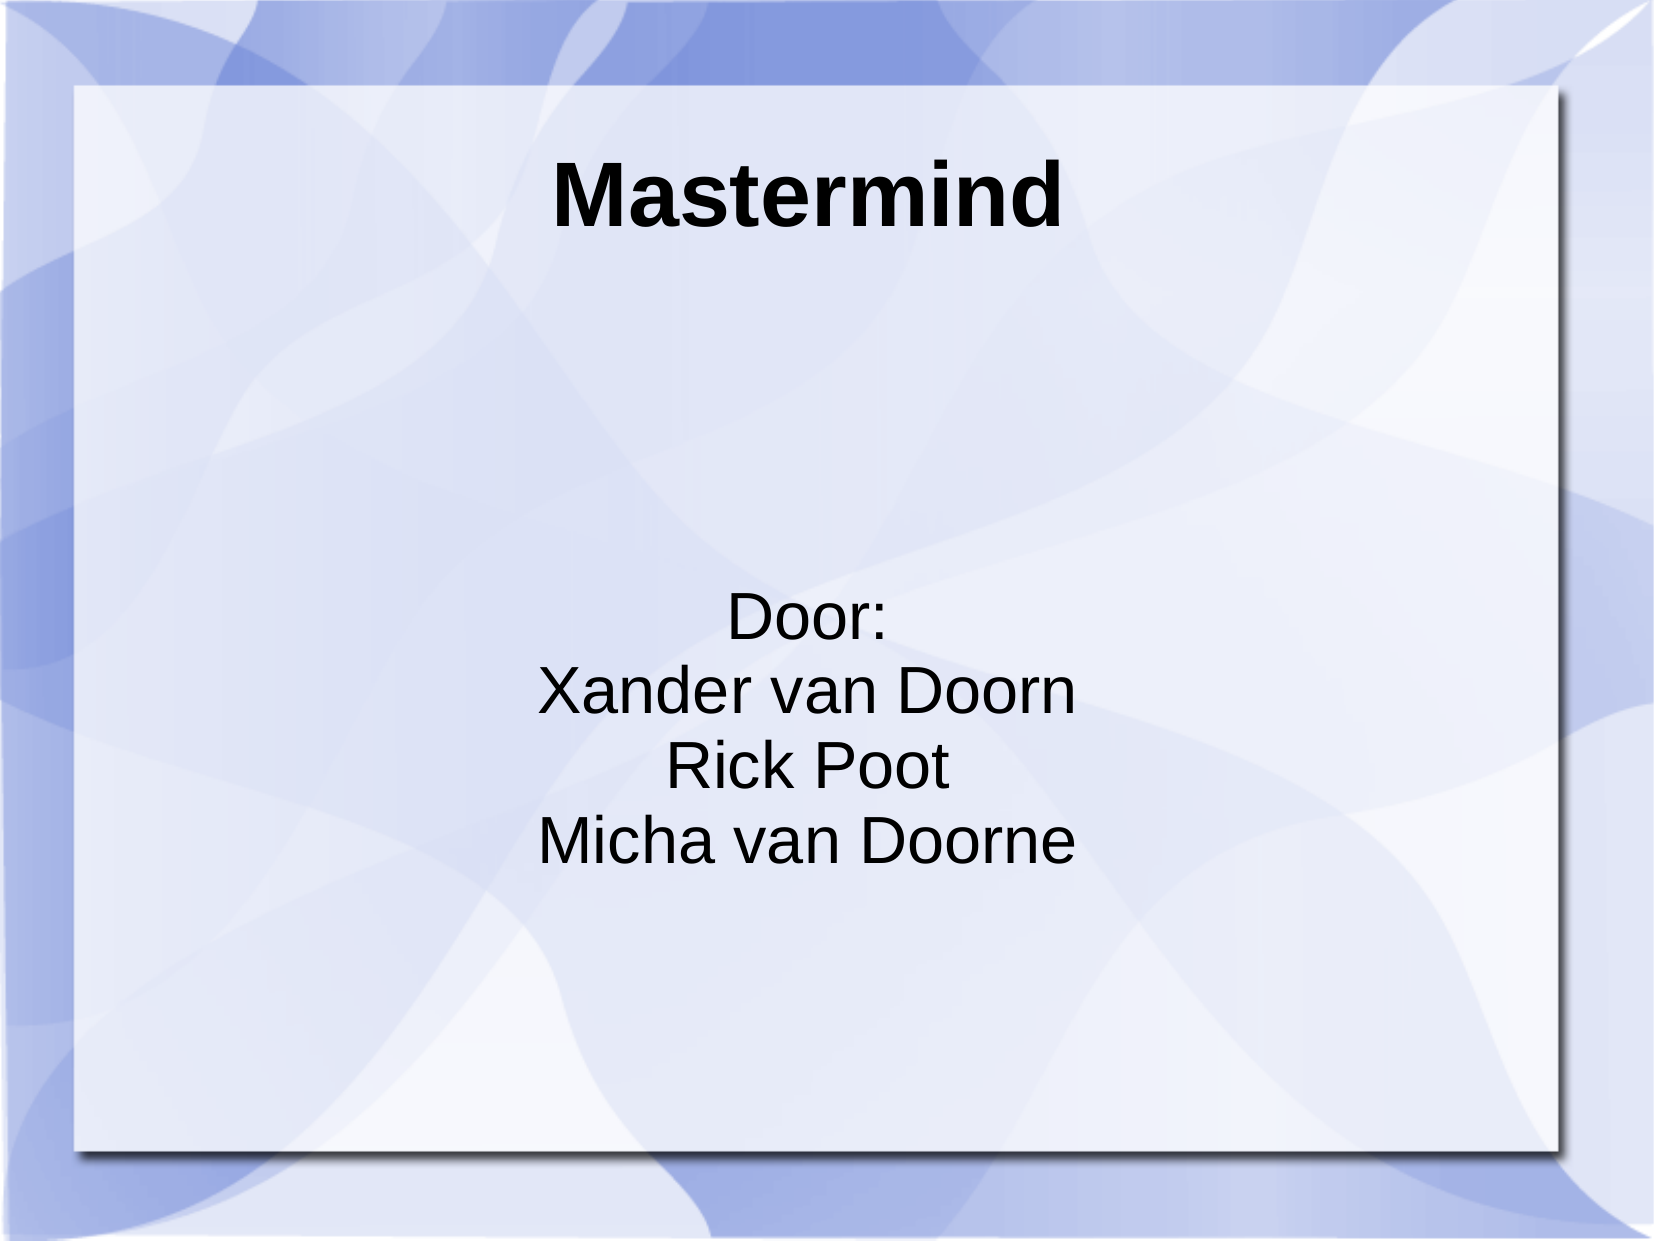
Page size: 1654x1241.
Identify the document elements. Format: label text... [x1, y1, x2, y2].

title Mastermind [82, 90, 1536, 298]
picture [0, 0, 1654, 1241]
subtitle Door: Xander van Doorn Rick Poot Micha van Doorne [112, 337, 1504, 1119]
